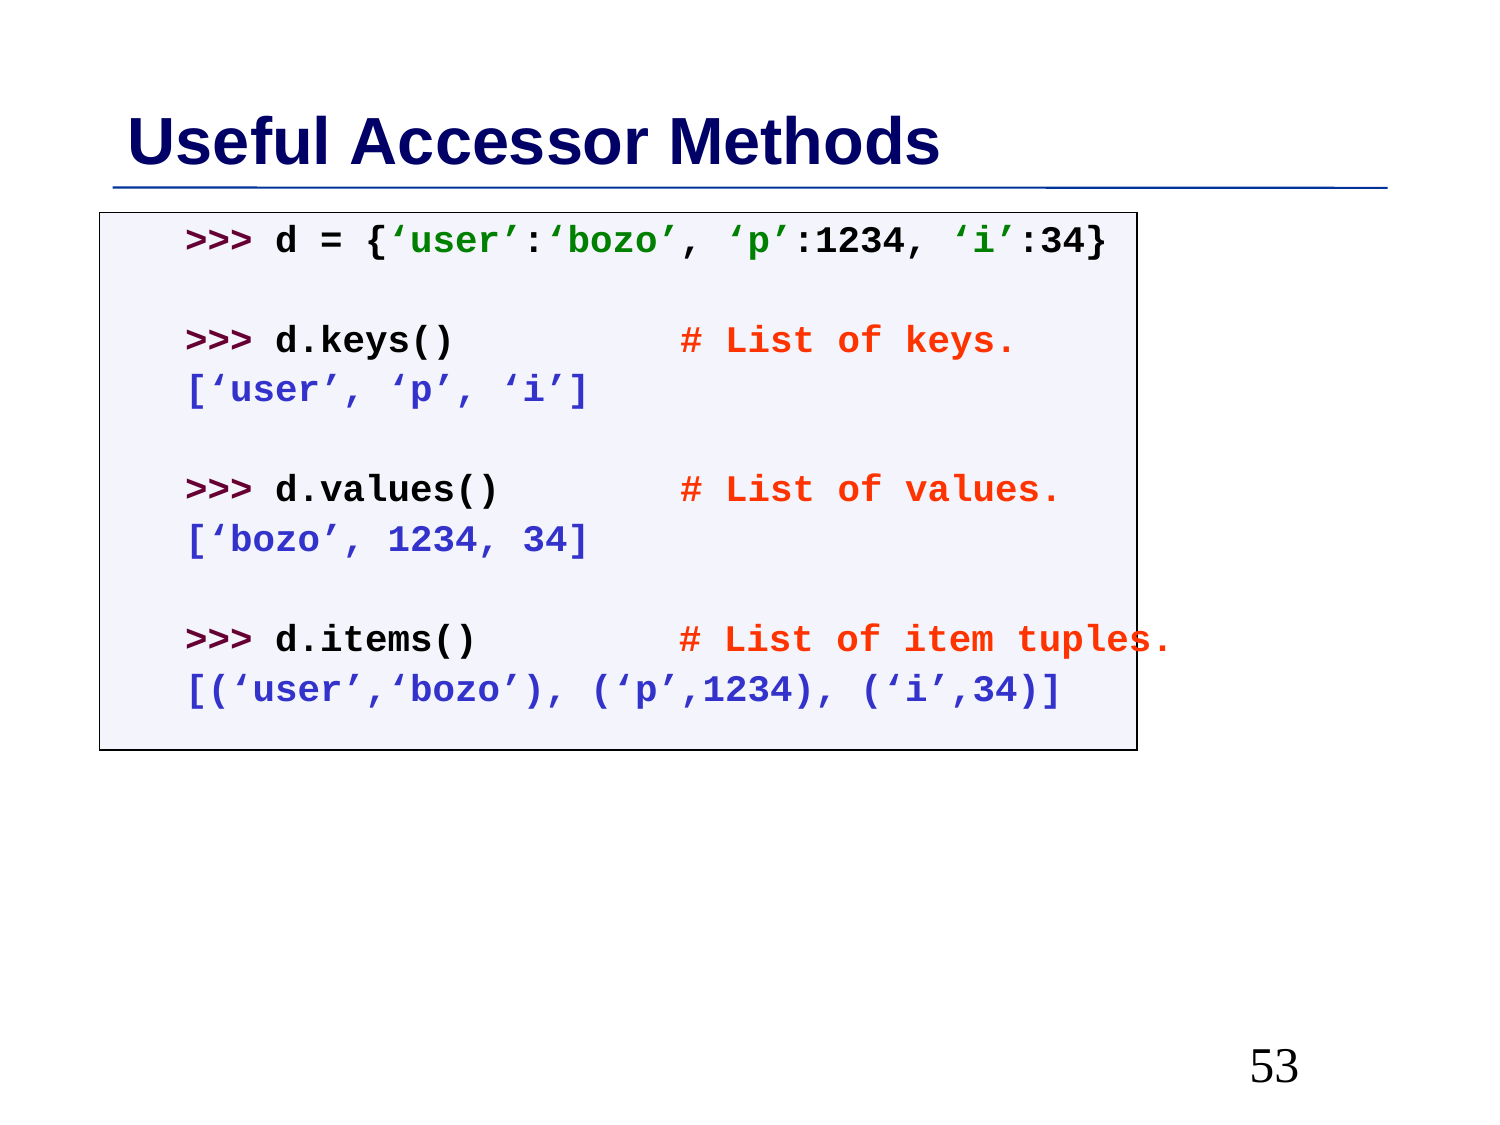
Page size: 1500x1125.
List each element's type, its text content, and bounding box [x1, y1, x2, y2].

title Useful Accessor Methods [112, 89, 1388, 185]
text_box [99, 212, 1137, 751]
list >>> d = {‘user’:‘bozo’, ‘p’:1234, ‘i’:34} >>> d.keys() # List of keys. [‘user’, ‘p’, ‘i’] >>> d.values() # List of values. [‘bozo’, 1234, 34] >>> d.items() # List of item tuples. [(‘user’,‘bozo’), (‘p’,1234), (‘i’,34)] [112, 212, 1388, 722]
text_box <number> [1074, 994, 1387, 1125]
